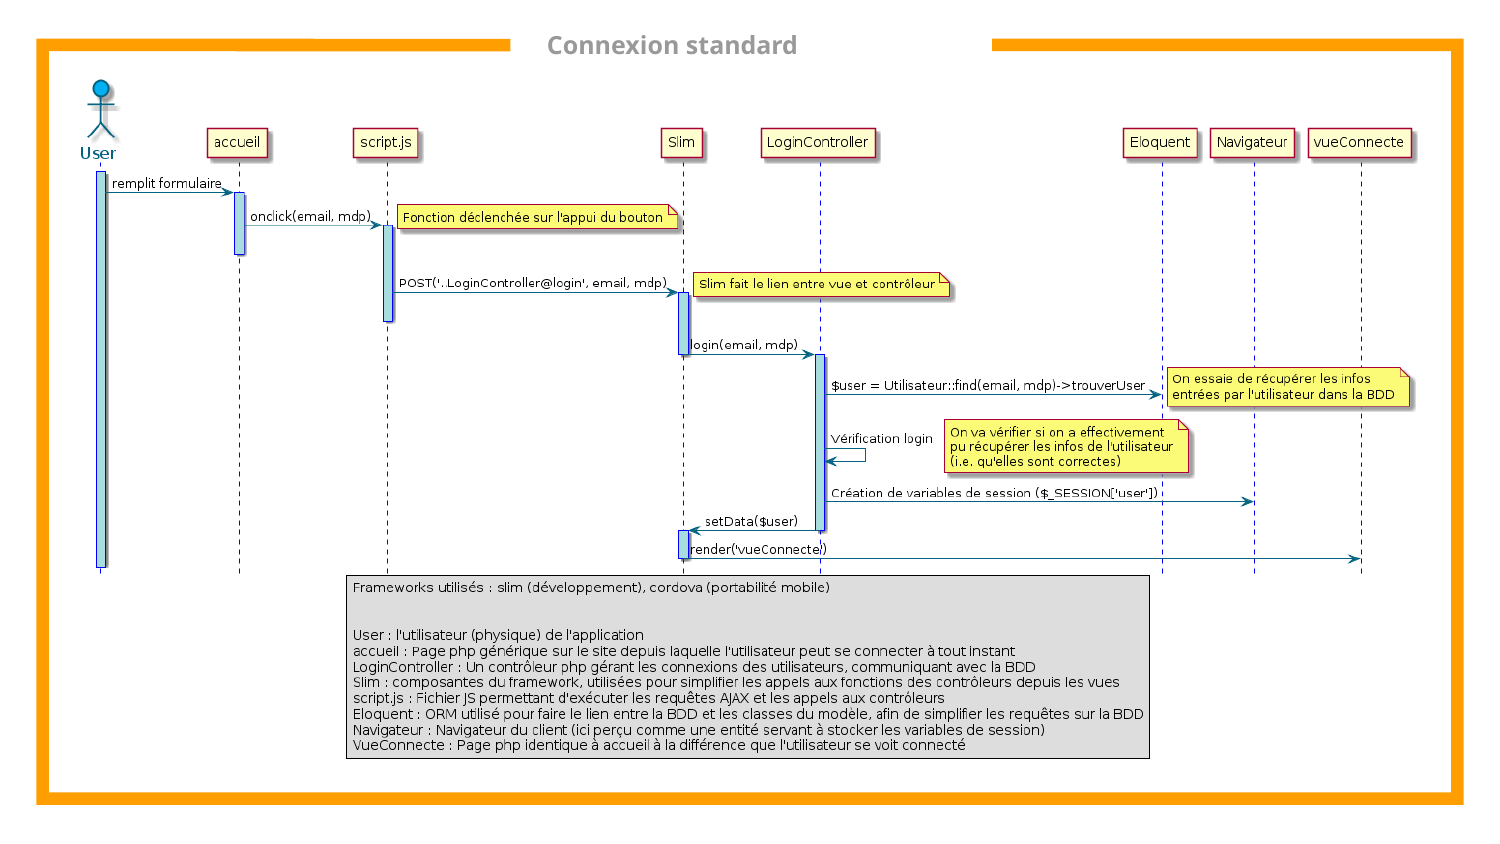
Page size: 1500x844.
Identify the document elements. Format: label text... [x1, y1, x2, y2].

title Connexion standard [531, 15, 969, 75]
picture [71, 75, 1429, 768]
